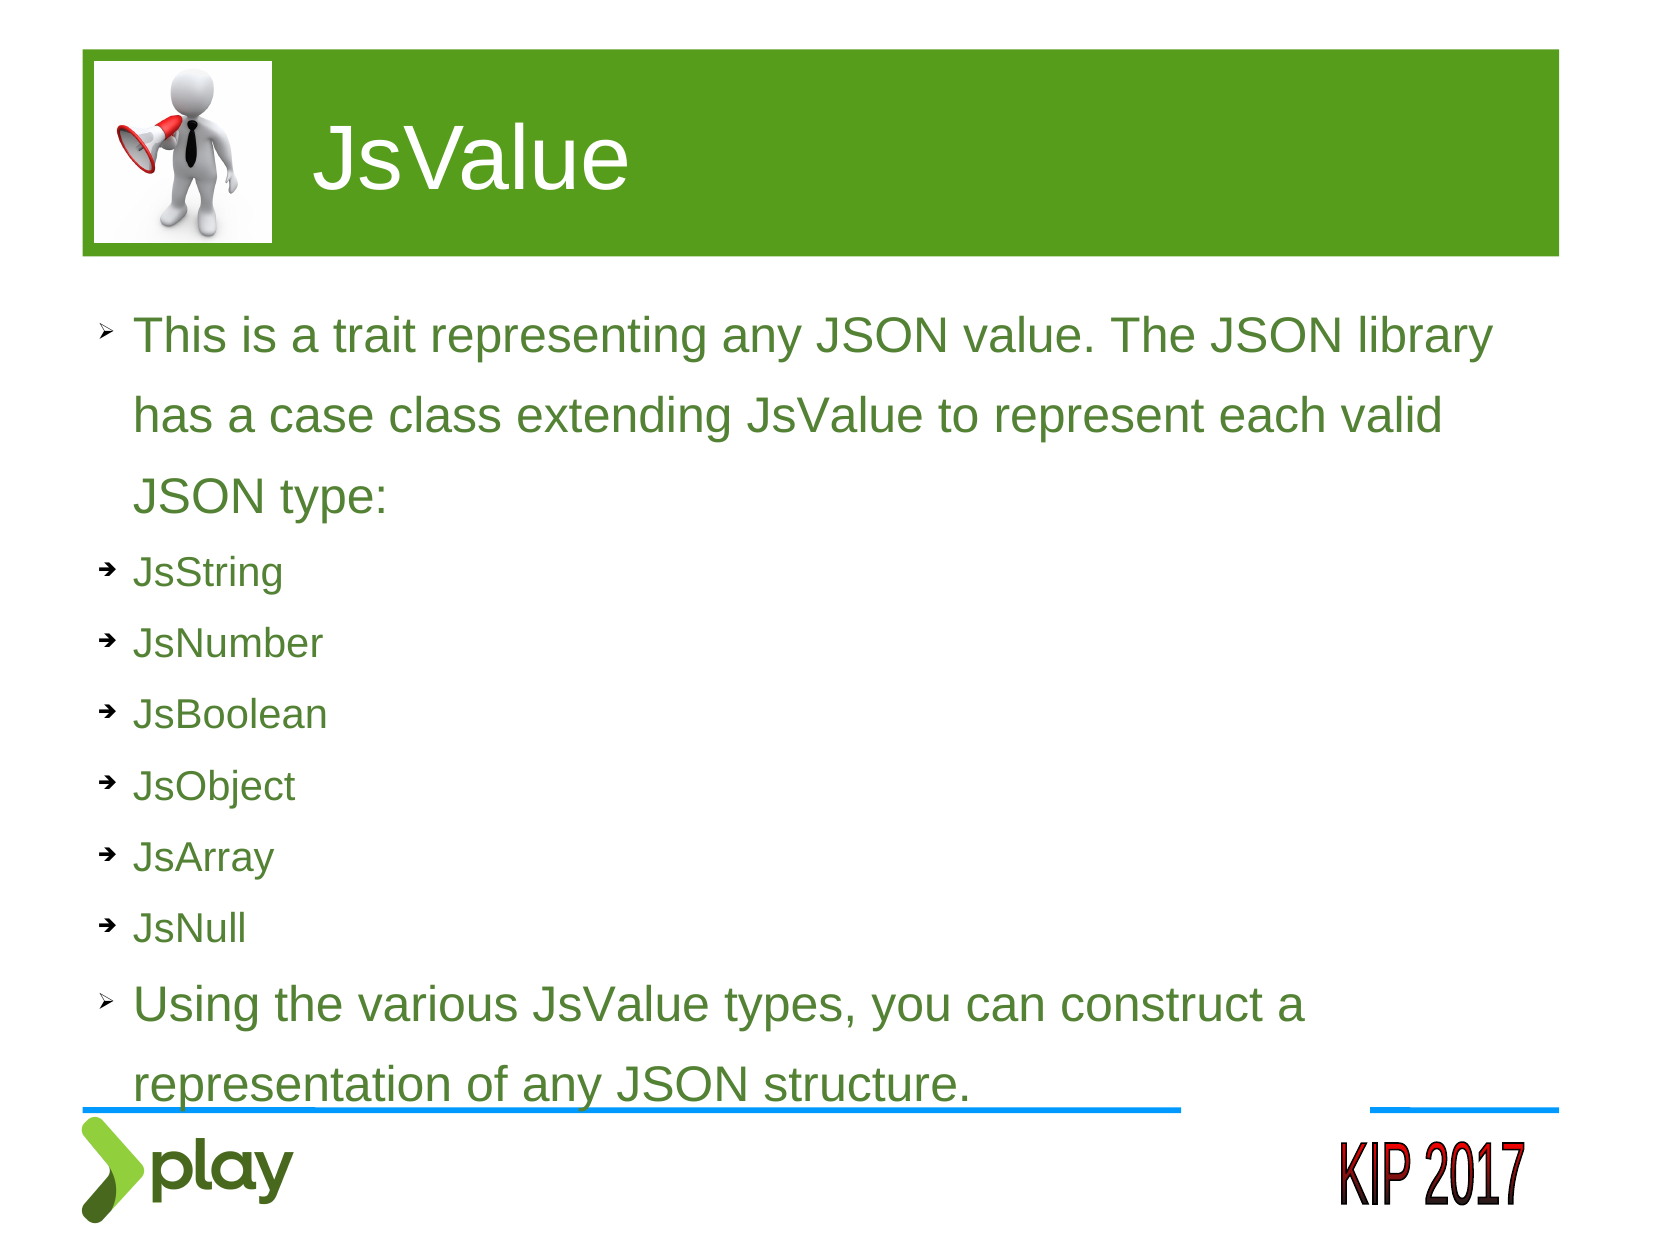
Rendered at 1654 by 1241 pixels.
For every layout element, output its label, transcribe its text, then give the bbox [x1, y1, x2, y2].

text_box This is a trait representing any JSON value. The JSON library has a case class extending JsValue to represent each valid JSON type: JsString JsNumber JsBoolean JsObject JsArray JsNull Using the various JsValue types, you can construct a representation of any JSON structure. [82, 299, 1560, 1065]
picture [94, 61, 272, 243]
title JsValue [82, 49, 1560, 257]
picture [68, 1111, 302, 1229]
